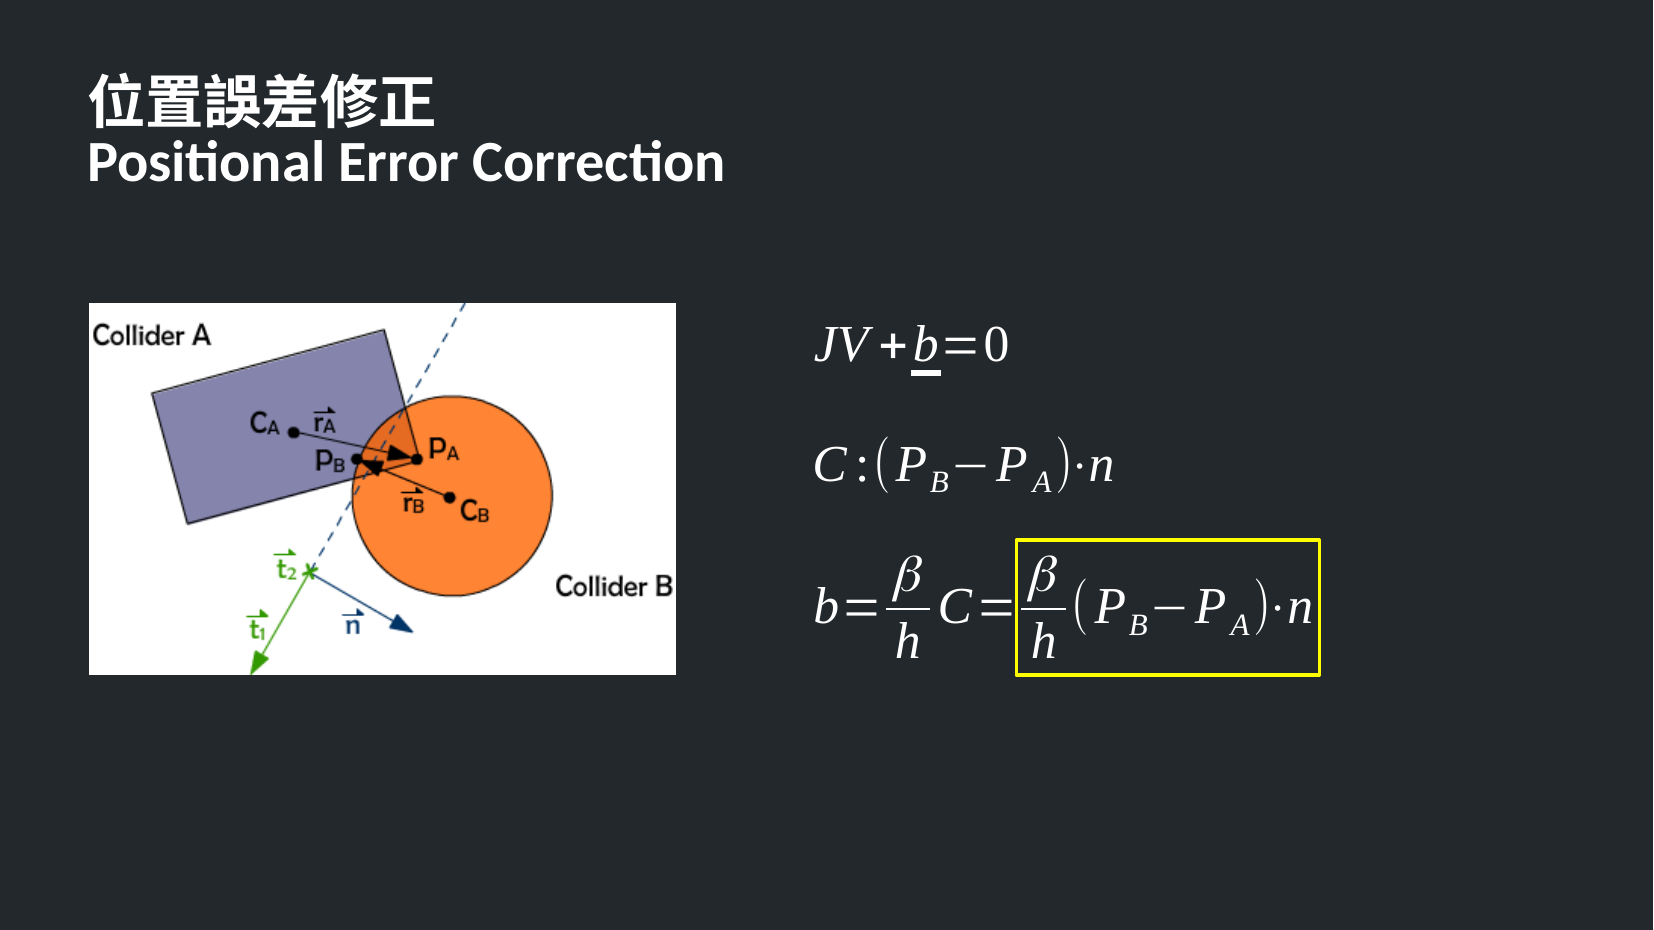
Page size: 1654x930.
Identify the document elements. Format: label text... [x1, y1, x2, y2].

chart [806, 433, 1121, 500]
picture [89, 303, 676, 676]
chart [806, 553, 1016, 671]
chart [806, 315, 1016, 373]
text_box [1016, 540, 1320, 676]
text_box 位置誤差修正 Positional Error Correction [72, 72, 916, 210]
